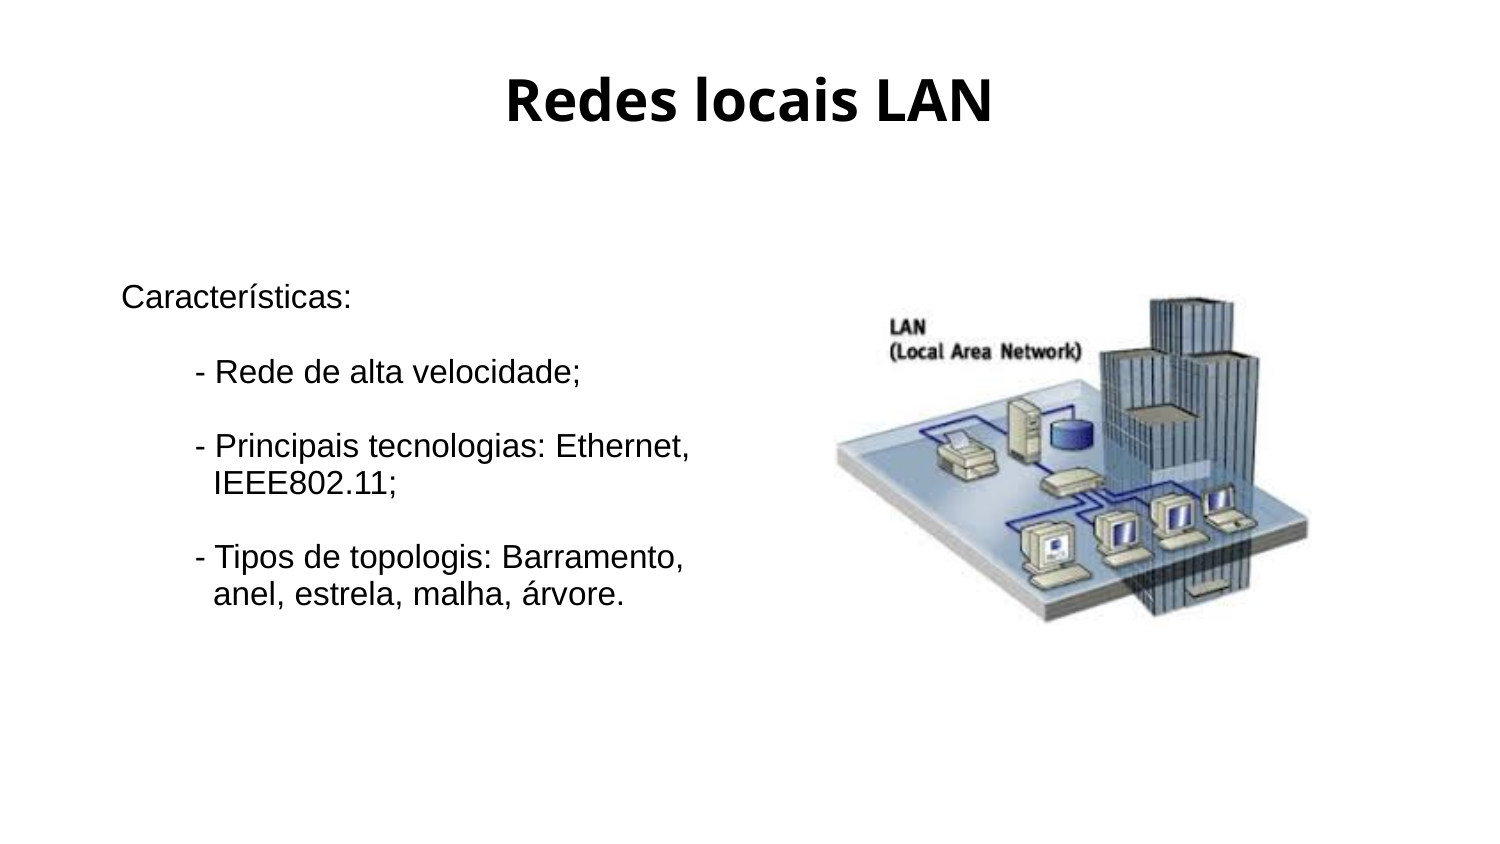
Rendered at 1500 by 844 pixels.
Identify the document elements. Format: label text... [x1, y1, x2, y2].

text_box Características: - Rede de alta velocidade; - Principais tecnologias: Ethernet, IEEE802.11; - Tipos de topologis: Barramento, anel, estrela, malha, árvore. [106, 271, 745, 620]
title Redes locais LAN [75, 48, 1426, 142]
picture [834, 294, 1312, 626]
